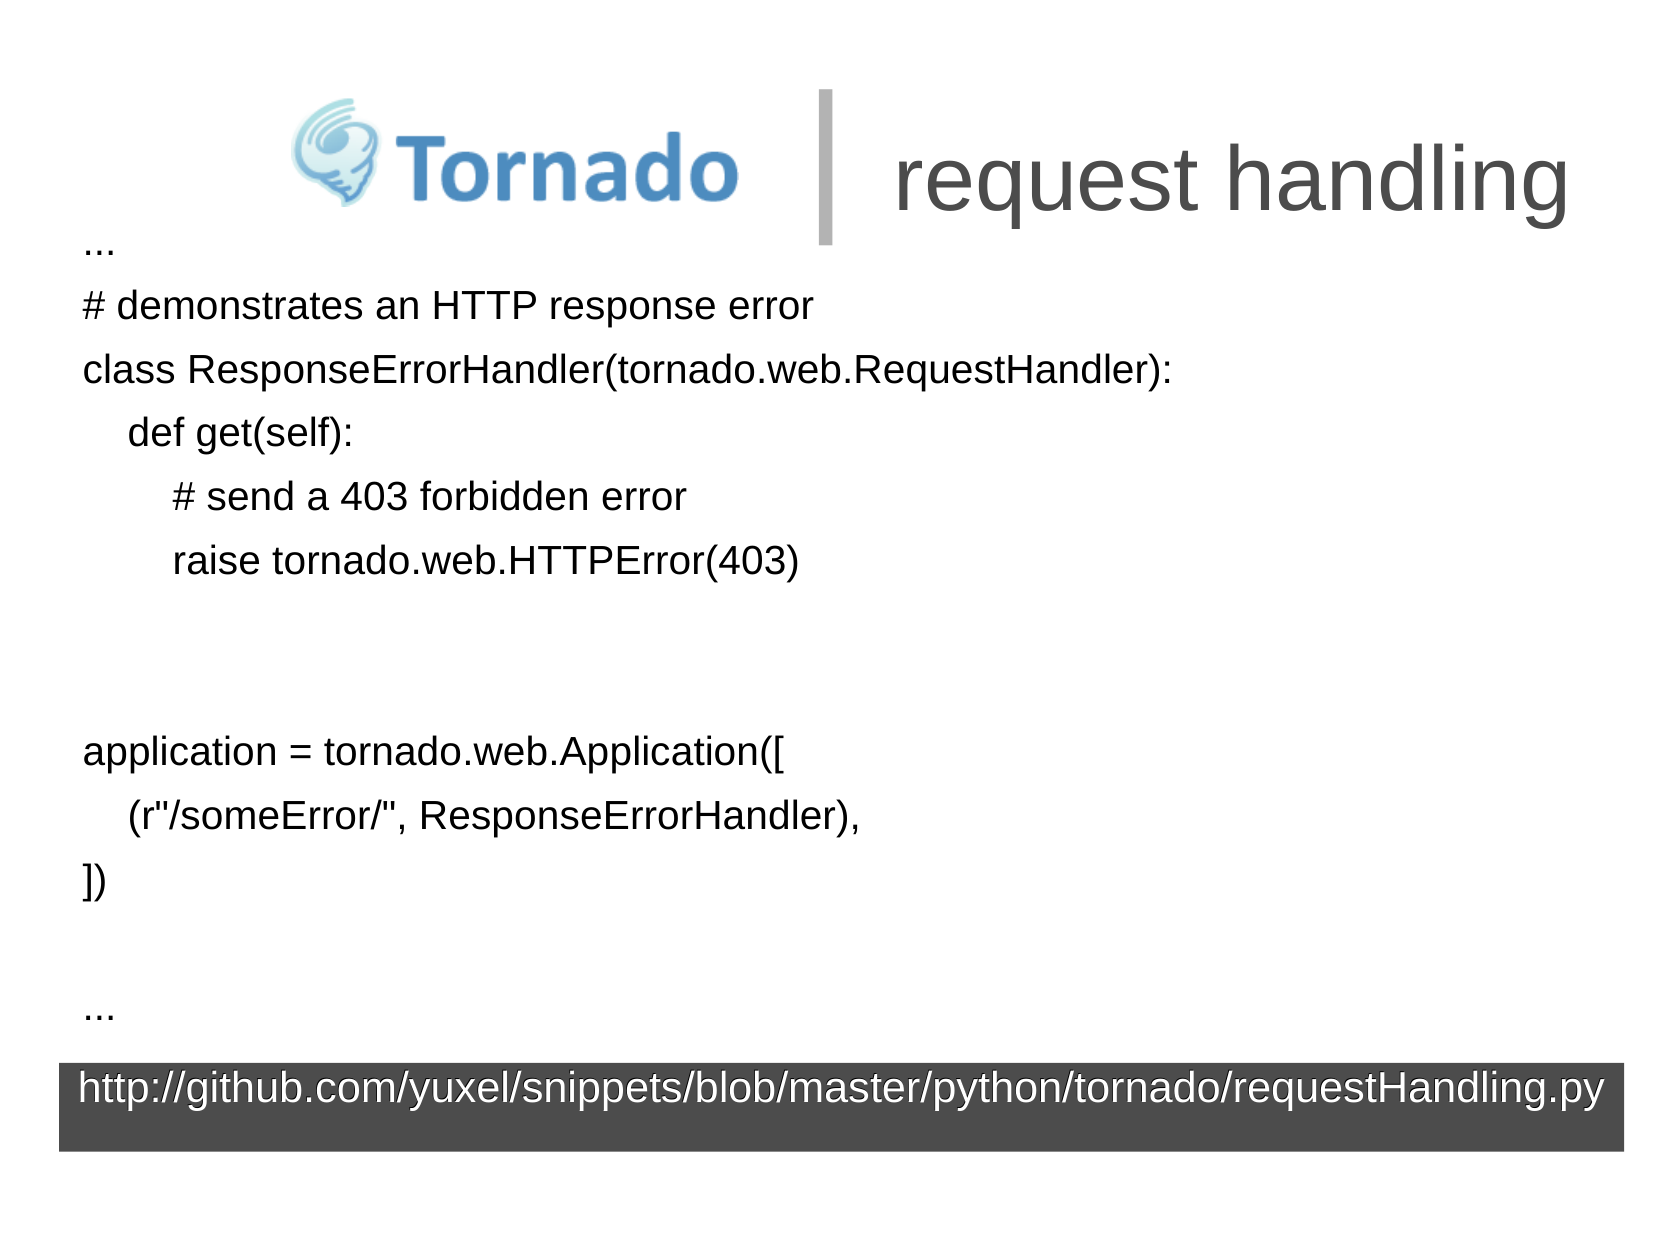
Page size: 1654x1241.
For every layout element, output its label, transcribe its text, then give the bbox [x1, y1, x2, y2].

text_box | request handling [804, 59, 1654, 296]
title [82, 49, 1571, 218]
picture [291, 94, 739, 207]
list http://github.com/yuxel/snippets/blob/master/python/tornado/requestHandling.py [59, 1062, 1625, 1152]
list [838, 295, 1642, 1114]
list ... # demonstrates an HTTP response error class ResponseErrorHandler(tornado.web.RequestHandler): def get(self): # send a 403 forbidden error raise tornado.web.HTTPError(403) application = tornado.web.Application([ (r"/someError/", ResponseErrorHandler), ]) ... [82, 218, 838, 1034]
